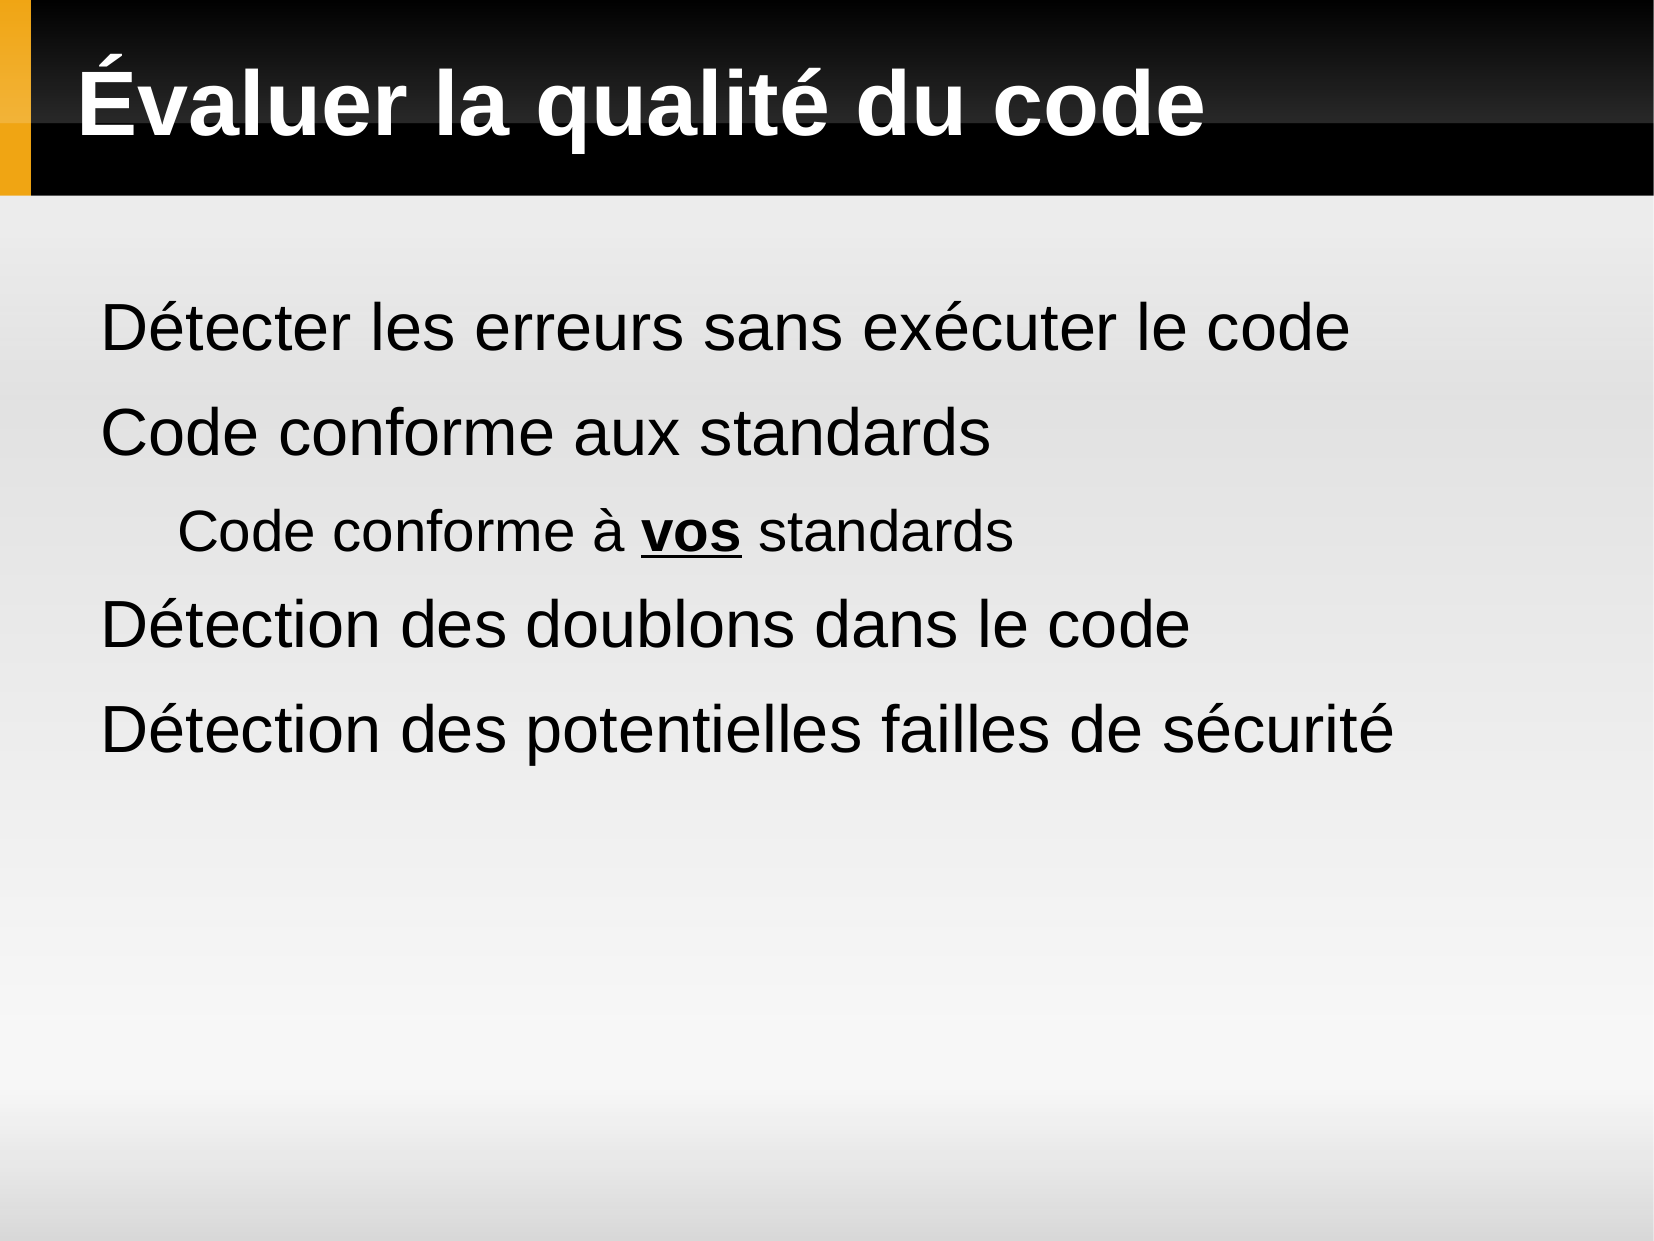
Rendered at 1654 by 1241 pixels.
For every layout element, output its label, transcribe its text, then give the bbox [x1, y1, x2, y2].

list Détecter les erreurs sans exécuter le code Code conforme aux standards Code conforme à vos standards Détection des doublons dans le code Détection des potentielles failles de sécurité [82, 290, 1571, 1094]
picture [0, 0, 1654, 1241]
title Évaluer la qualité du code [76, 7, 1565, 200]
